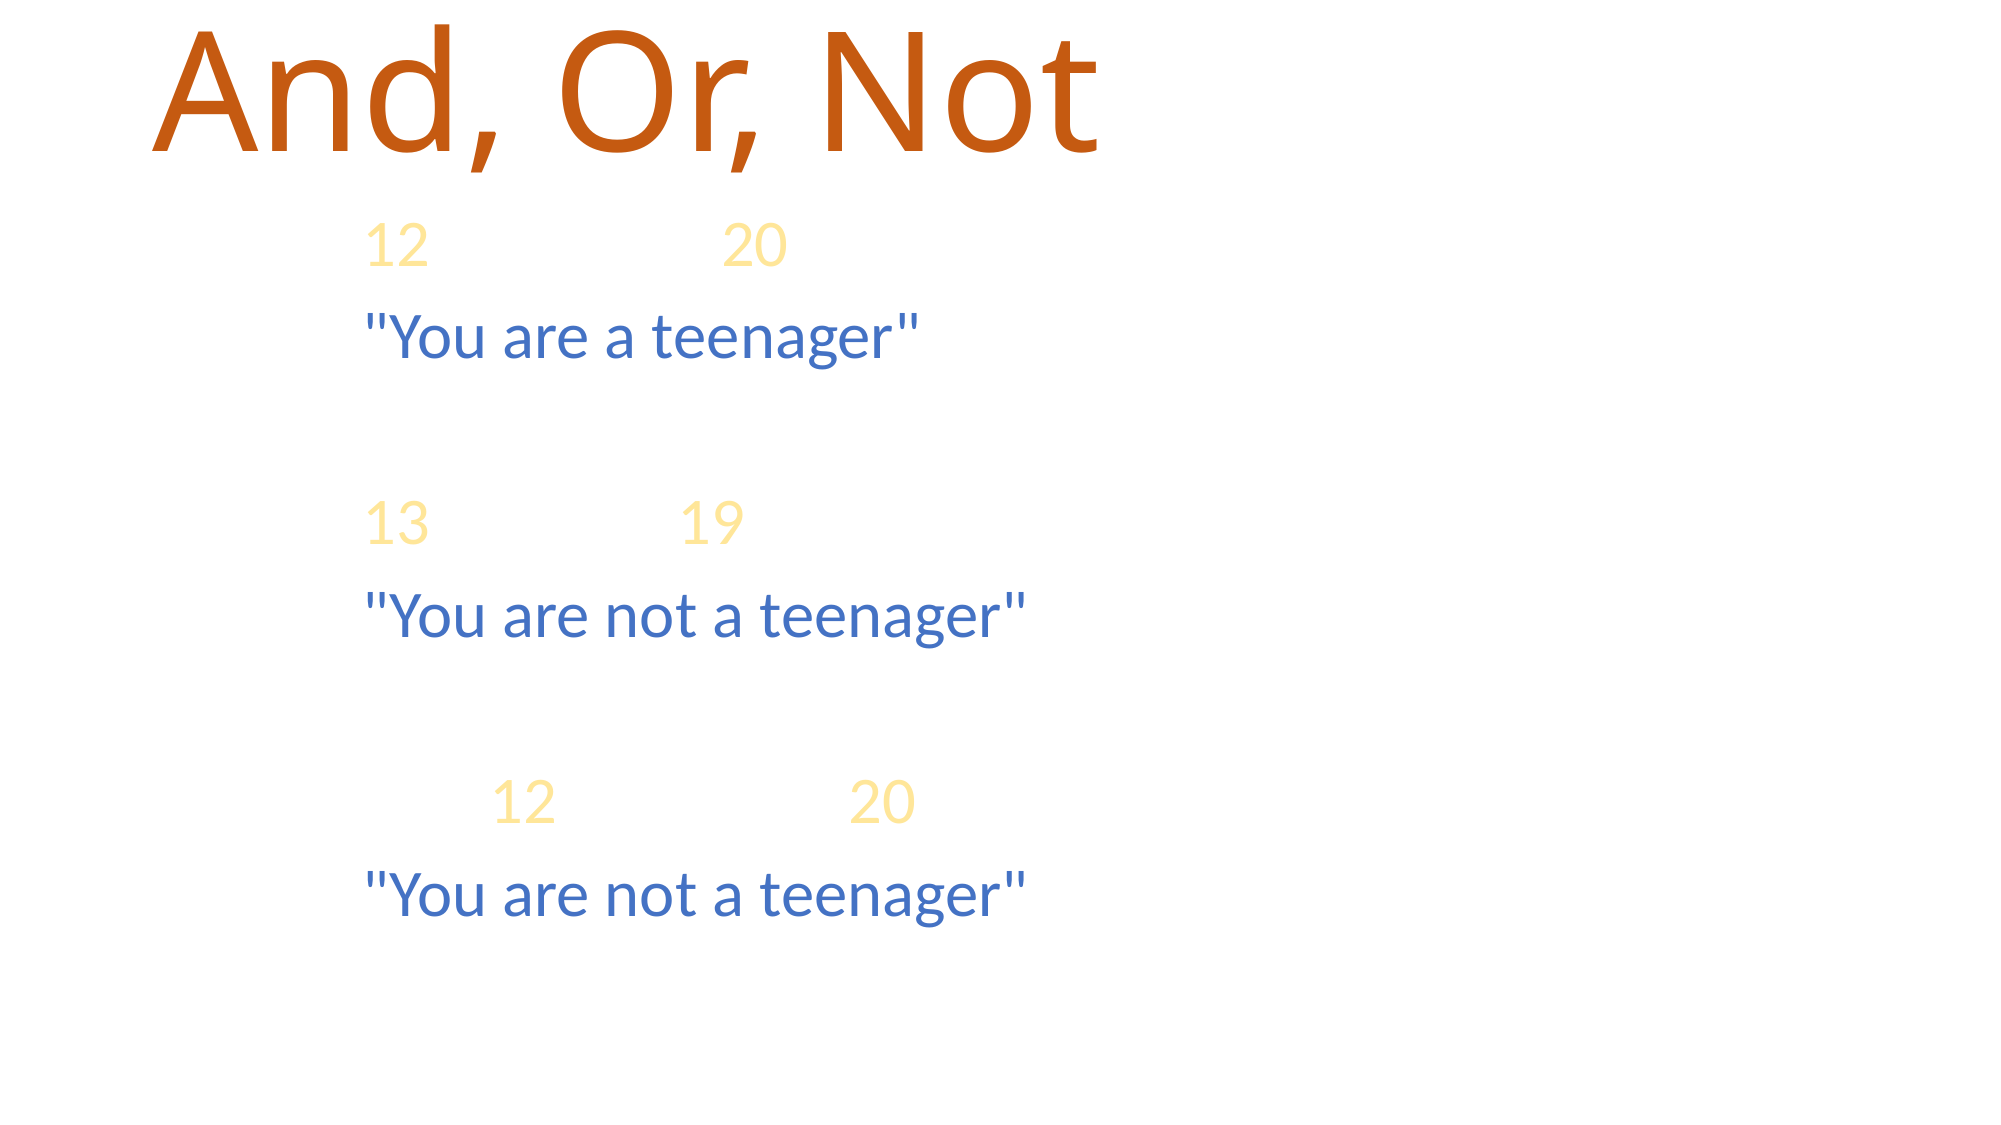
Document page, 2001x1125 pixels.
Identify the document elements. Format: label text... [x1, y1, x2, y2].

list And, Or, Not if age > 12 and age < 20: print("You are a teenager") if age < 13 or age > 19: print("You are not a teenager") if not (age > 12 and age < 20): print("You are not a teenager") [137, 0, 1863, 1014]
